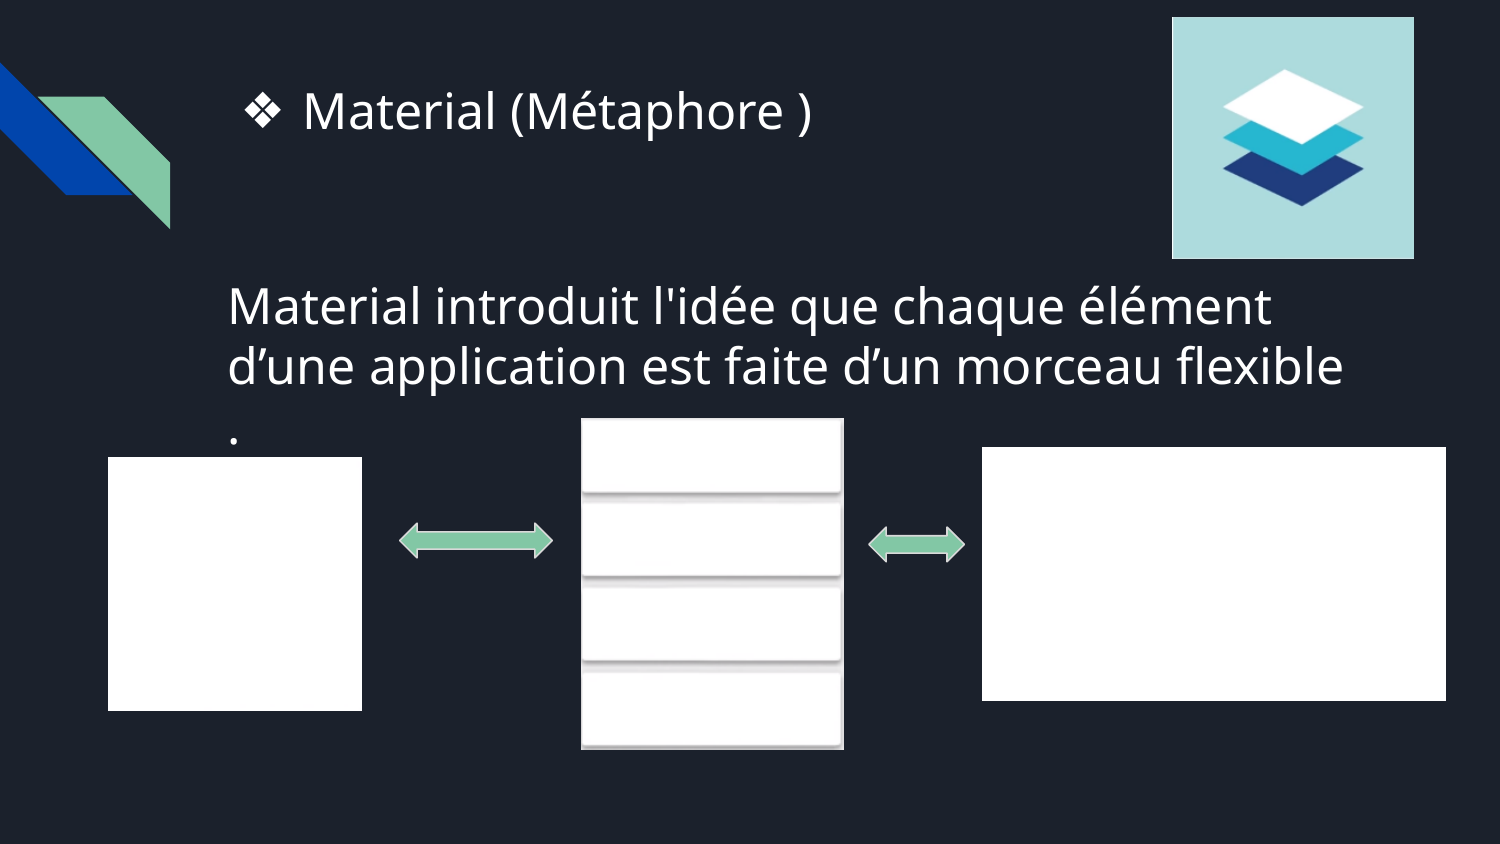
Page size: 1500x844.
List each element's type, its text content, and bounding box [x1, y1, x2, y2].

title Material (Métaphore ) [212, 64, 1172, 215]
picture [1172, 17, 1414, 260]
text_box [868, 527, 965, 562]
picture [982, 447, 1446, 701]
picture [108, 457, 362, 711]
list Material introduit l'idée que chaque élément d’une application est faite d’un morceau flexible . [212, 259, 1368, 458]
picture [581, 418, 844, 750]
text_box [399, 523, 553, 558]
